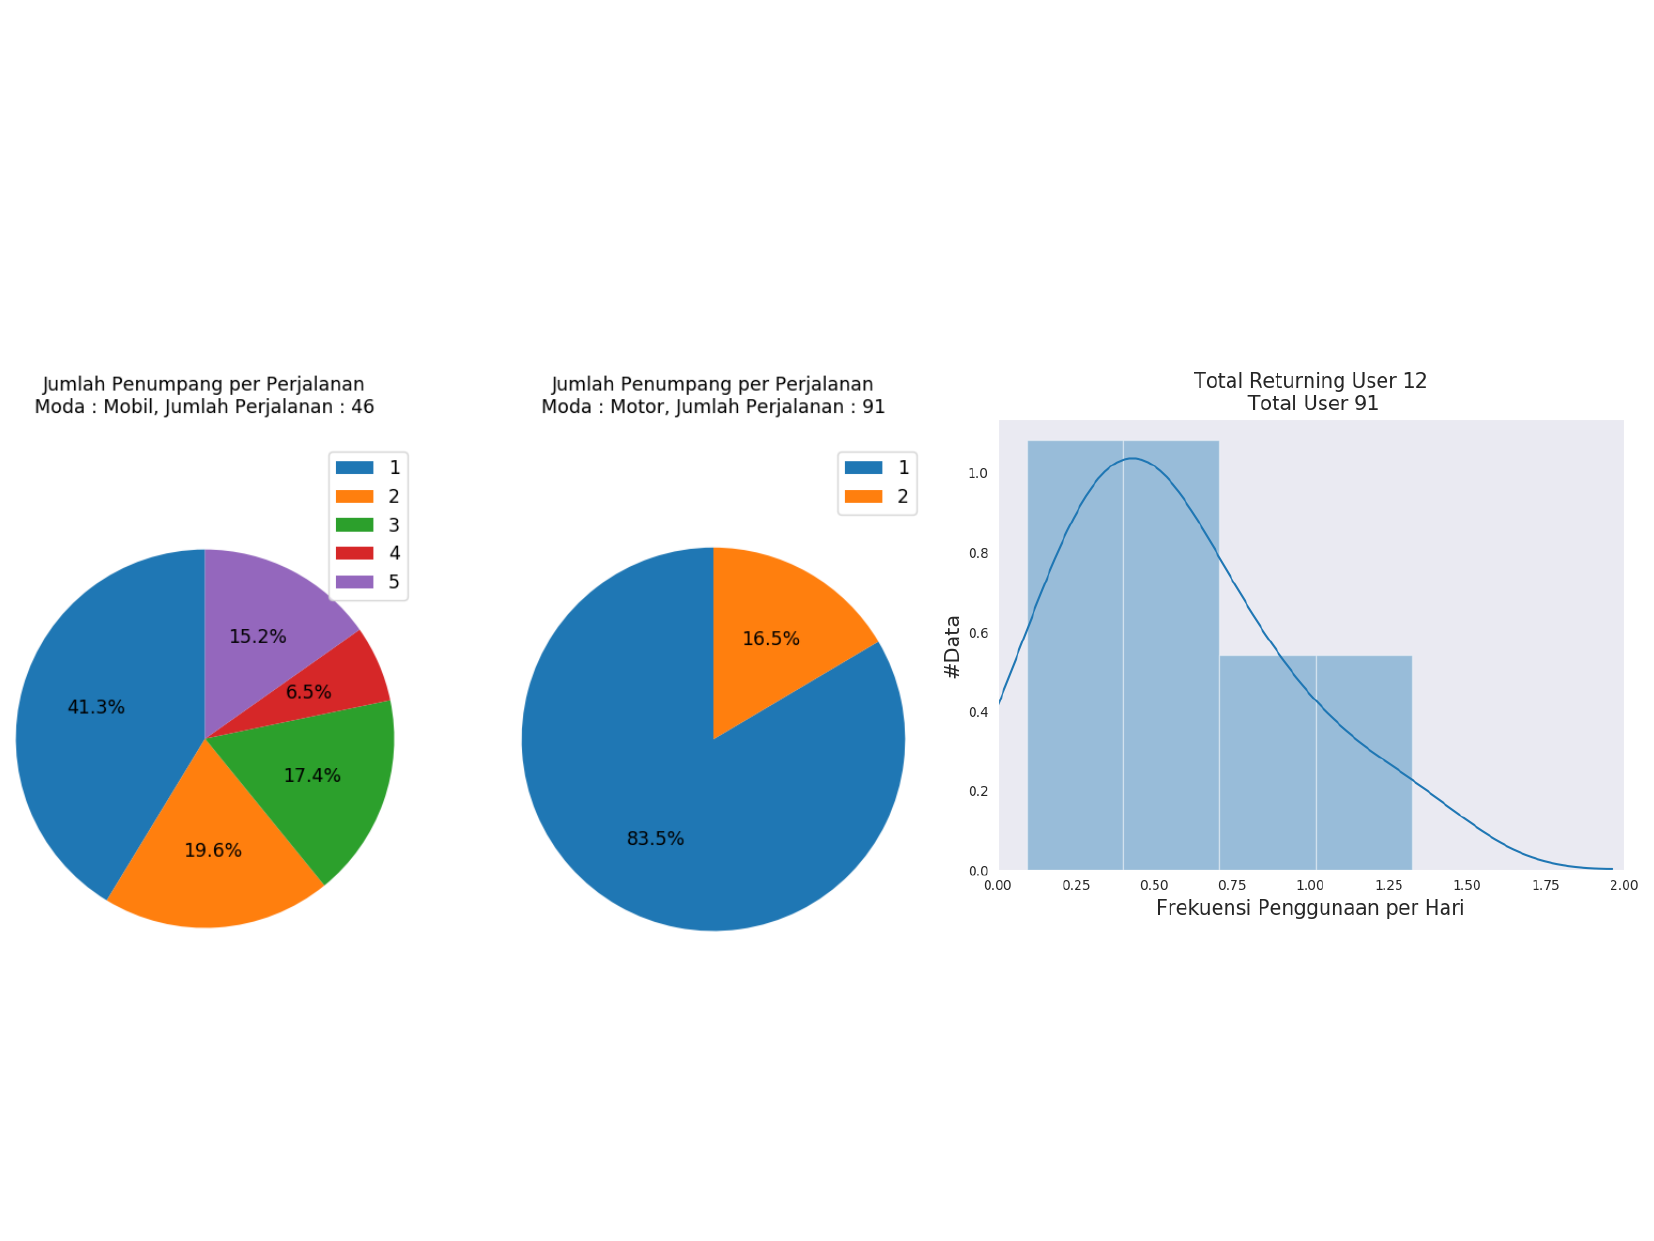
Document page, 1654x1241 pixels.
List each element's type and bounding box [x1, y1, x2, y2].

picture [5, 366, 926, 934]
picture [933, 364, 1642, 934]
